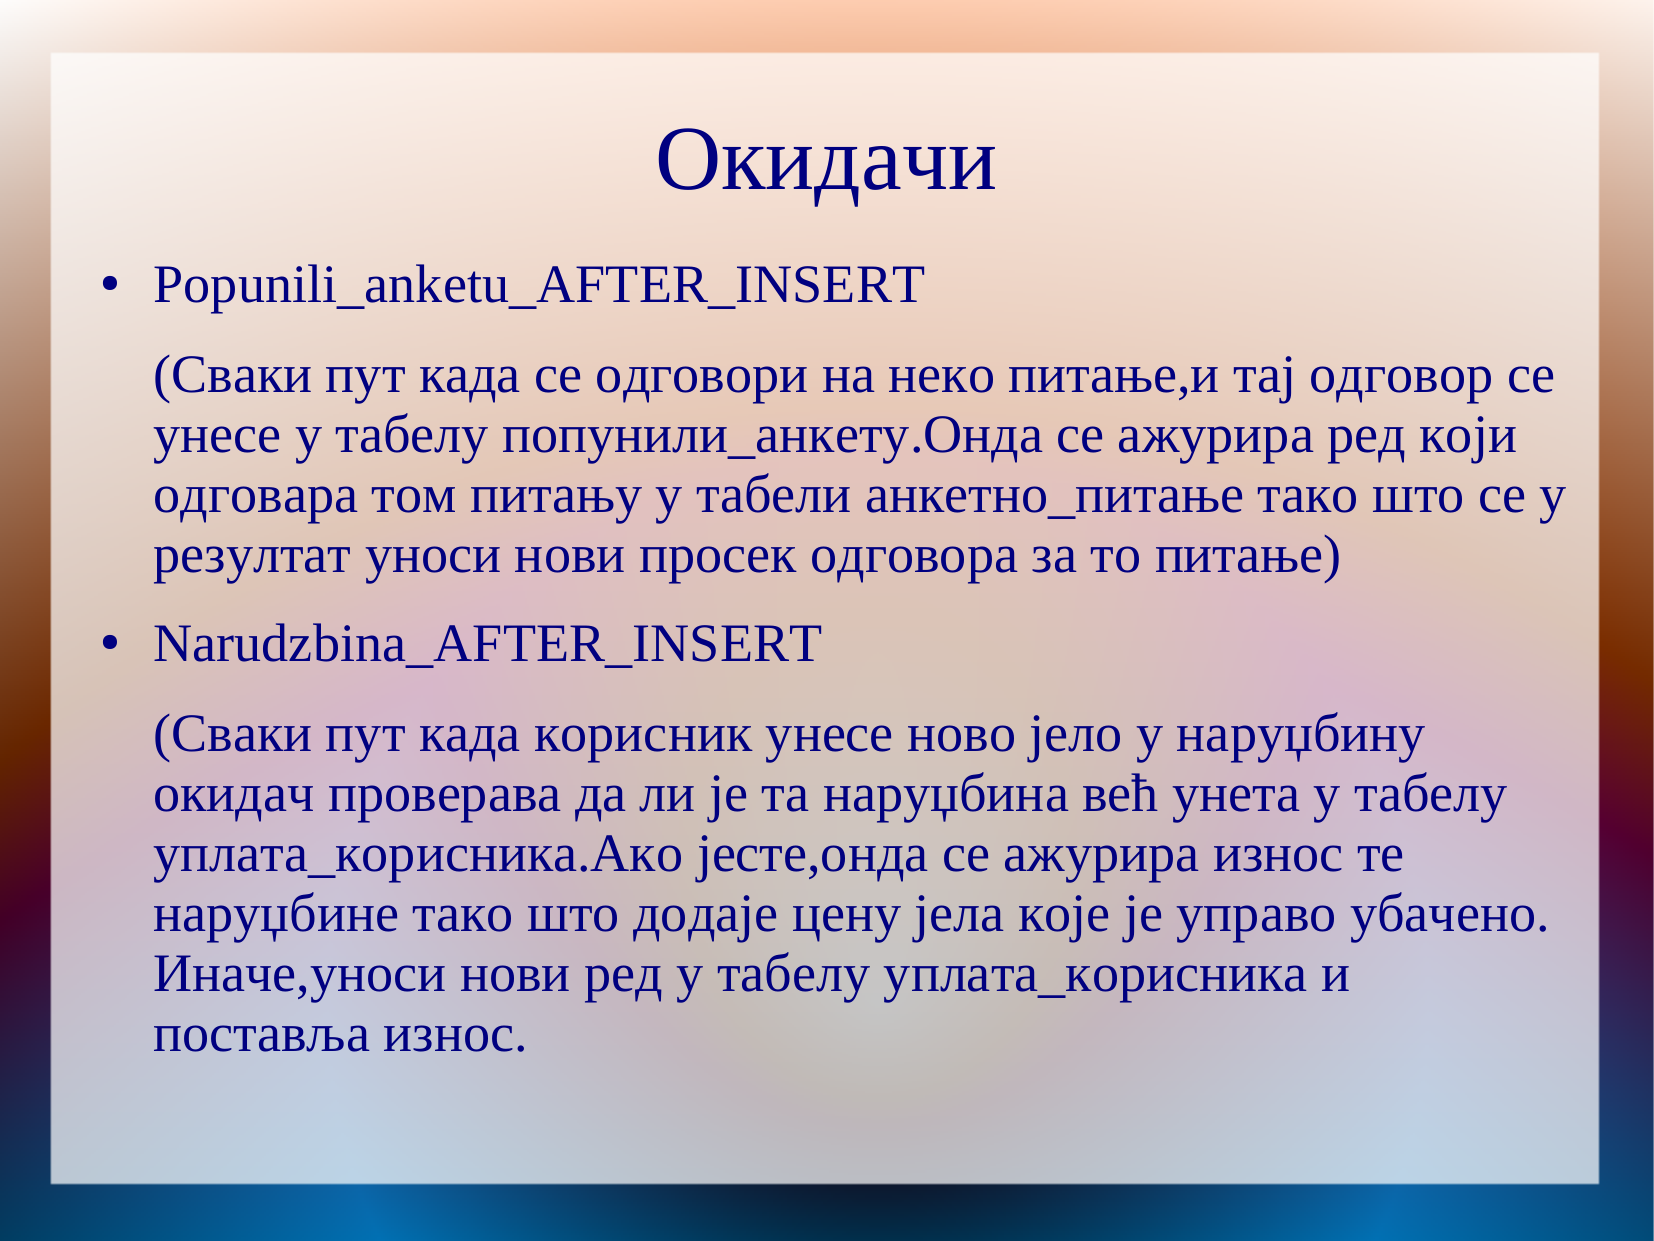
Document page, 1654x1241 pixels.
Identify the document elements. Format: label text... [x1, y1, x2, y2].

list Popunili_anketu_AFTER_INSERT (Сваки пут када се одговори на неко питање,и тај одговор се унесе у табелу попунили_анкету.Онда се ажурира ред који одговара том питању у табели анкетно_питање тако што се у резултат уноси нови просек одговора за то питање) Narudzbina_AFTER_INSERT (Сваки пут када корисник унесе ново јело у наруџбину окидач проверава да ли је та наруџбина већ унета у табелу уплата_корисника.Ако јесте,онда се ажурира износ те наруџбине тако што додаје цену јела које је управо убачено. Иначе,уноси нови ред у табелу уплата_корисника и поставља износ. [82, 165, 1571, 1167]
picture [0, 0, 1654, 1241]
title Окидачи [82, 55, 1571, 165]
